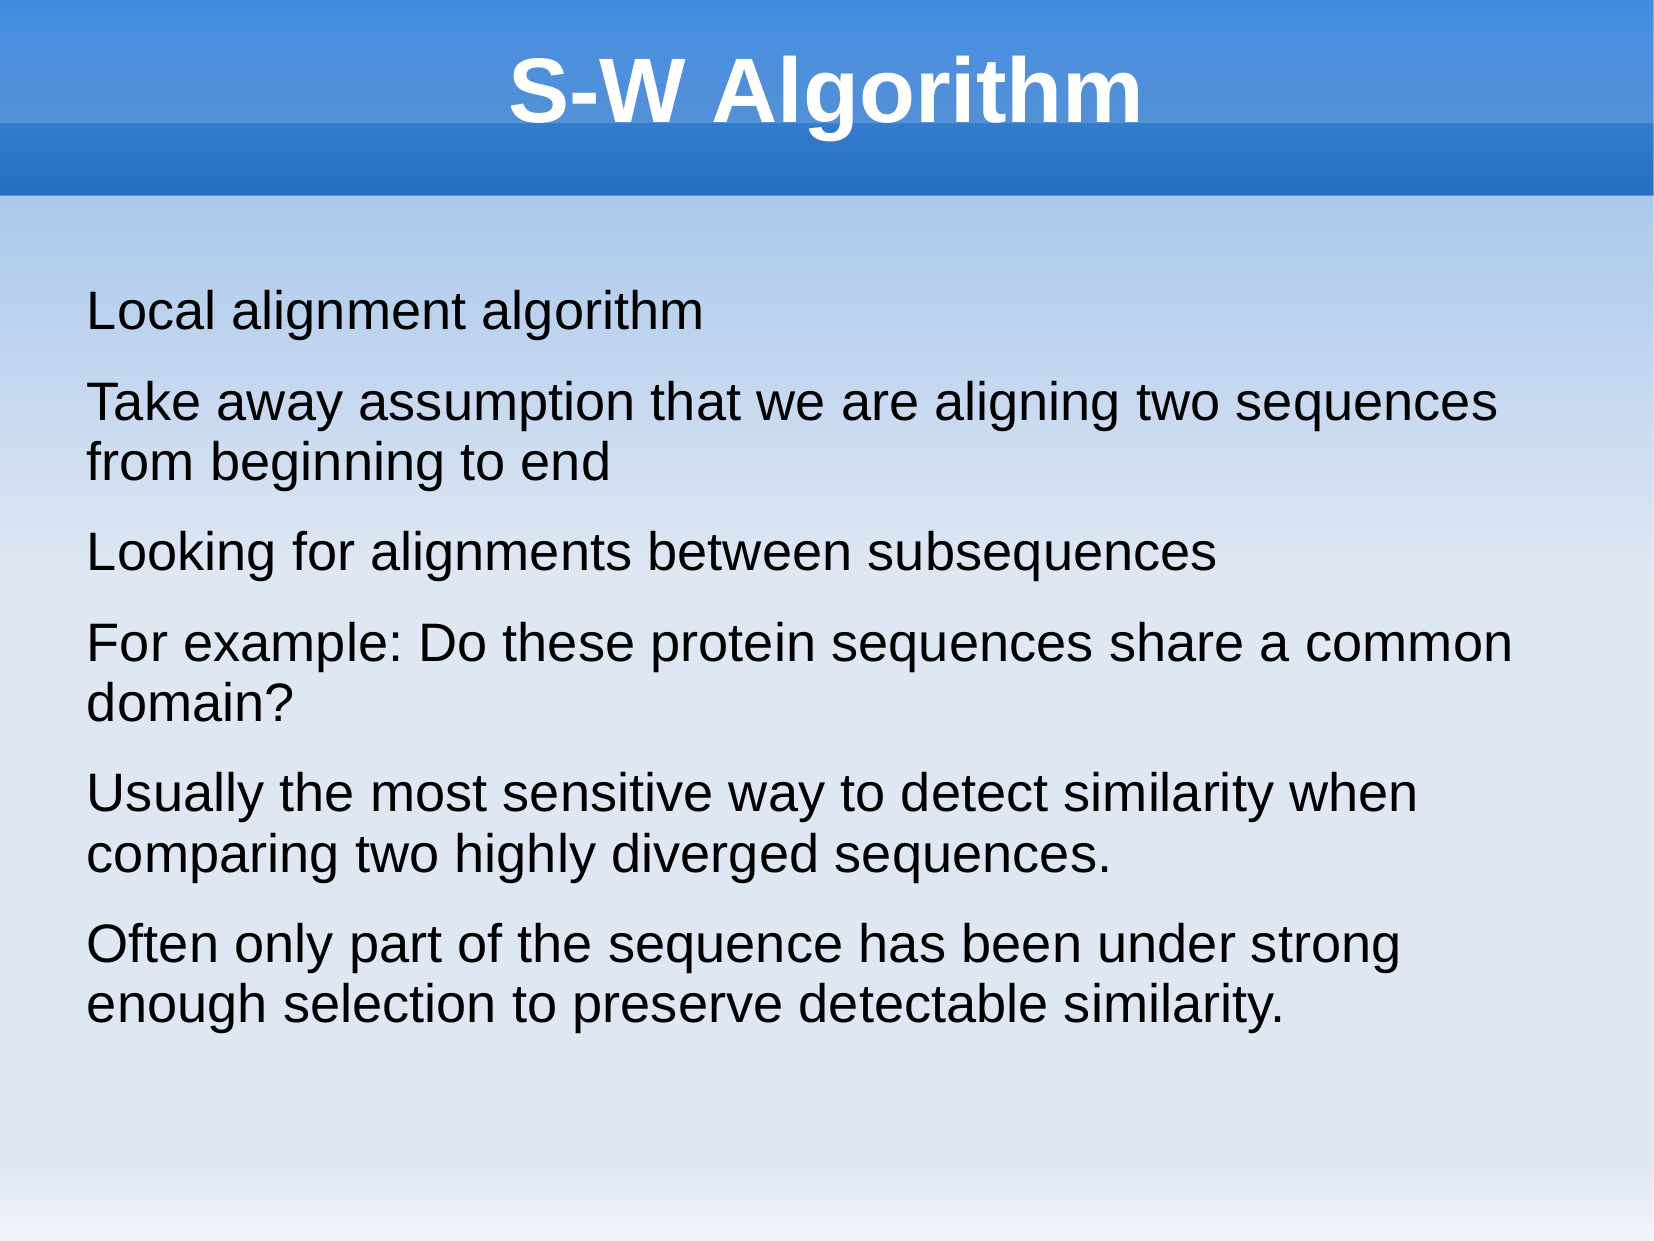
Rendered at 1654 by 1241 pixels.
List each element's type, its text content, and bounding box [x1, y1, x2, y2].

text_box Local alignment algorithm Take away assumption that we are aligning two sequences from beginning to end Looking for alignments between subsequences For example: Do these protein sequences share a common domain? Usually the most sensitive way to detect similarity when comparing two highly diverged sequences. Often only part of the sequence has been under strong enough selection to preserve detectable similarity. [86, 276, 1575, 1080]
picture [0, 0, 1654, 1241]
title S-W Algorithm [82, 0, 1571, 185]
